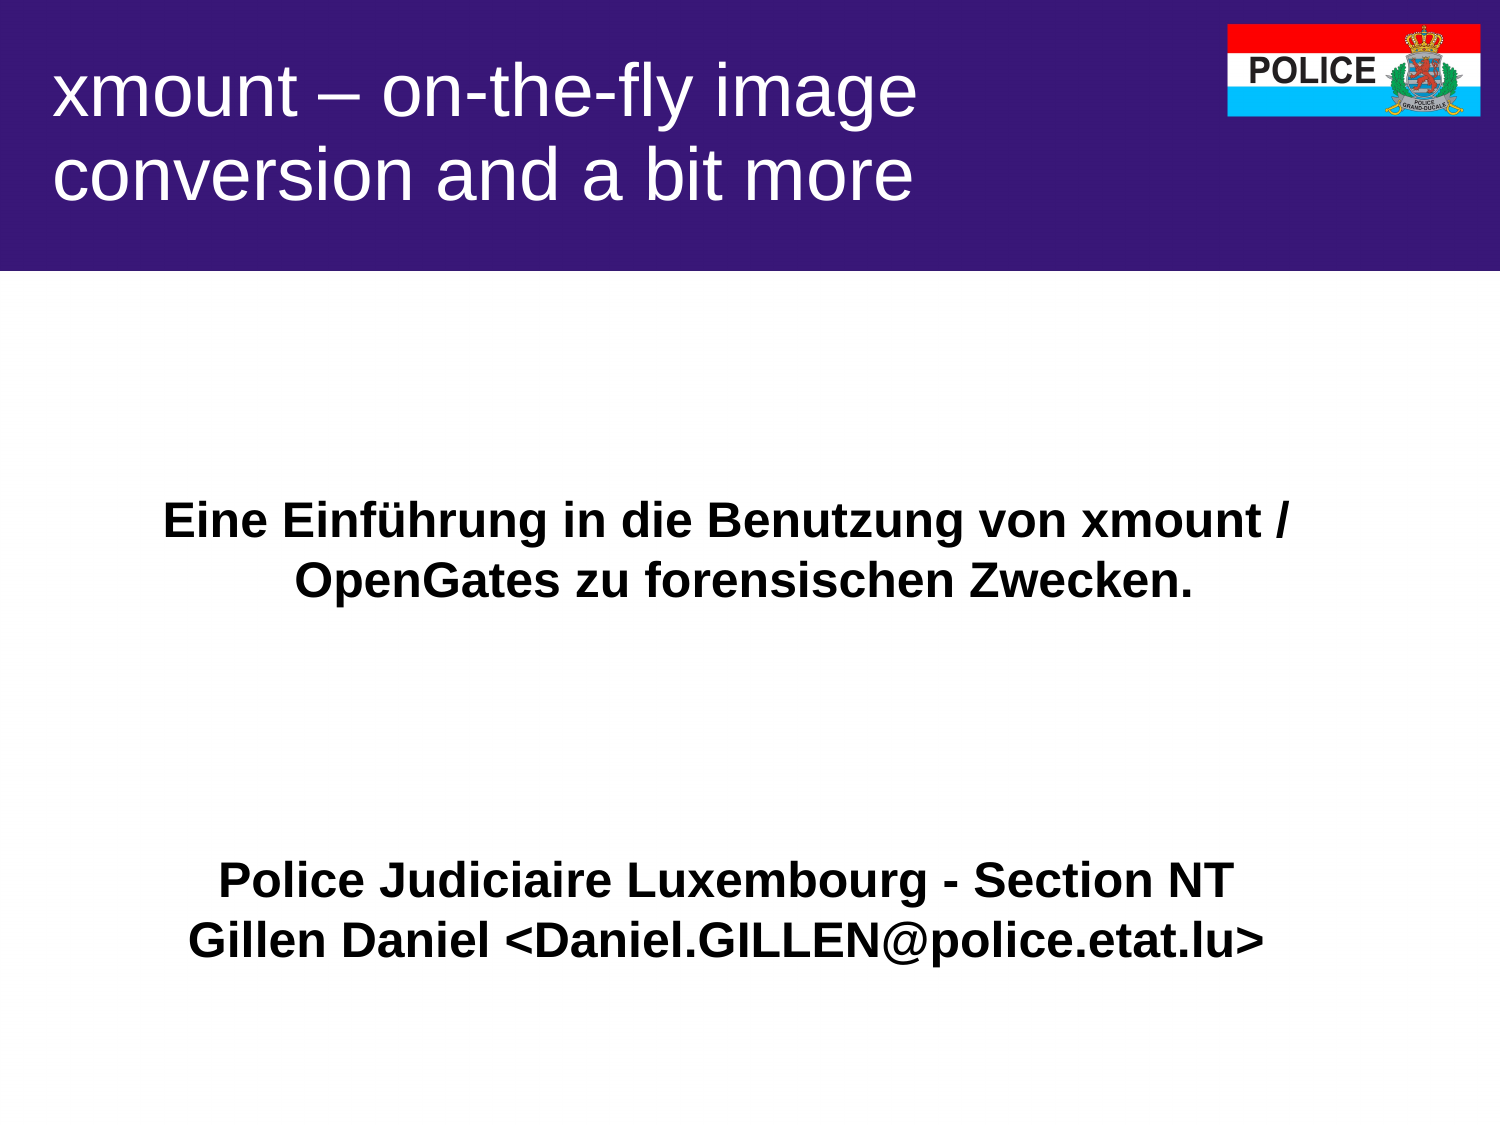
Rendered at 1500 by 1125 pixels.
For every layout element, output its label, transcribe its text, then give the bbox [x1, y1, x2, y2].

text_box Eine Einführung in die Benutzung von xmount / OpenGates zu forensischen Zwecken. Police Judiciaire Luxembourg - Section NT Gillen Daniel <Daniel.GILLEN@police.etat.lu> [112, 299, 1463, 1088]
title xmount – on-the-fly image conversion and a bit more [37, 2, 1201, 263]
picture [0, 0, 1500, 1125]
